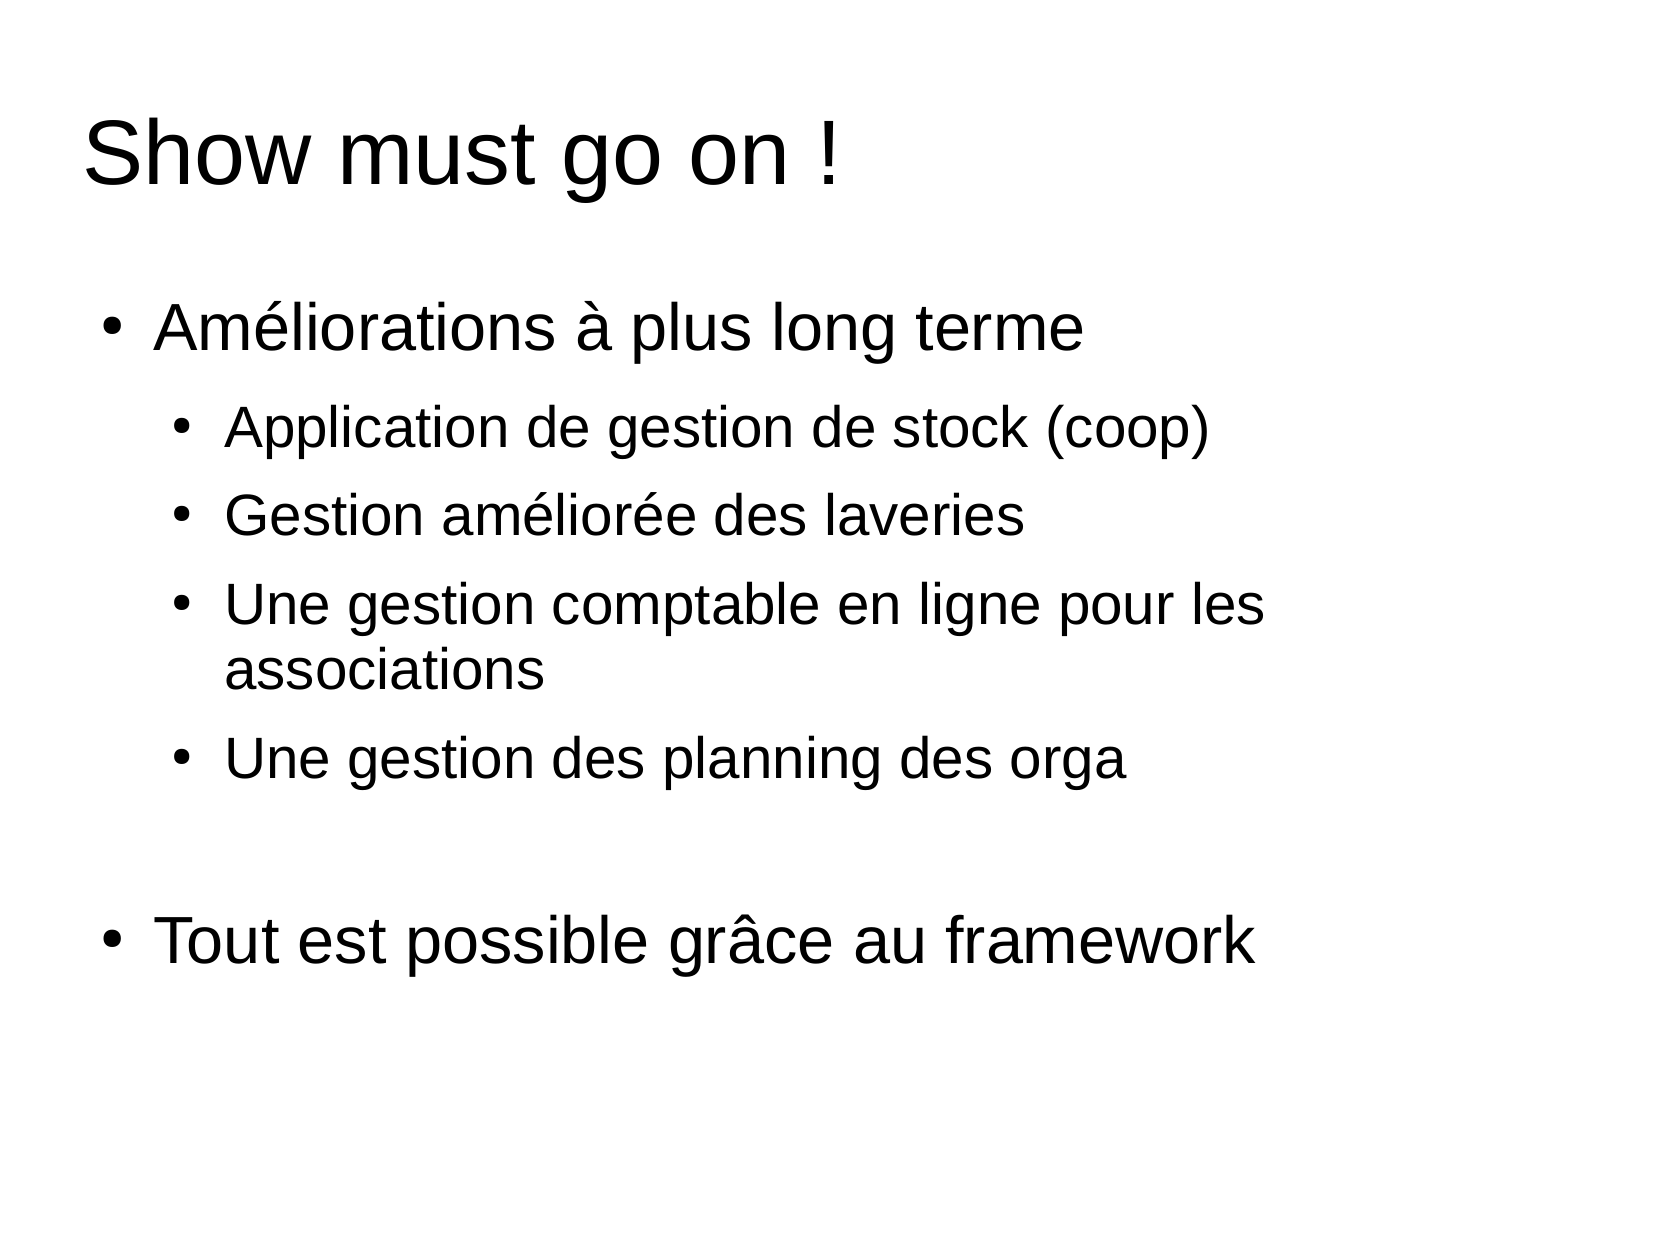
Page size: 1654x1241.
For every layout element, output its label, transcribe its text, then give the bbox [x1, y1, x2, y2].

list Améliorations à plus long terme Application de gestion de stock (coop) Gestion améliorée des laveries Une gestion comptable en ligne pour les associations Une gestion des planning des orga Tout est possible grâce au framework [82, 290, 1571, 1094]
title Show must go on ! [82, 49, 1571, 257]
